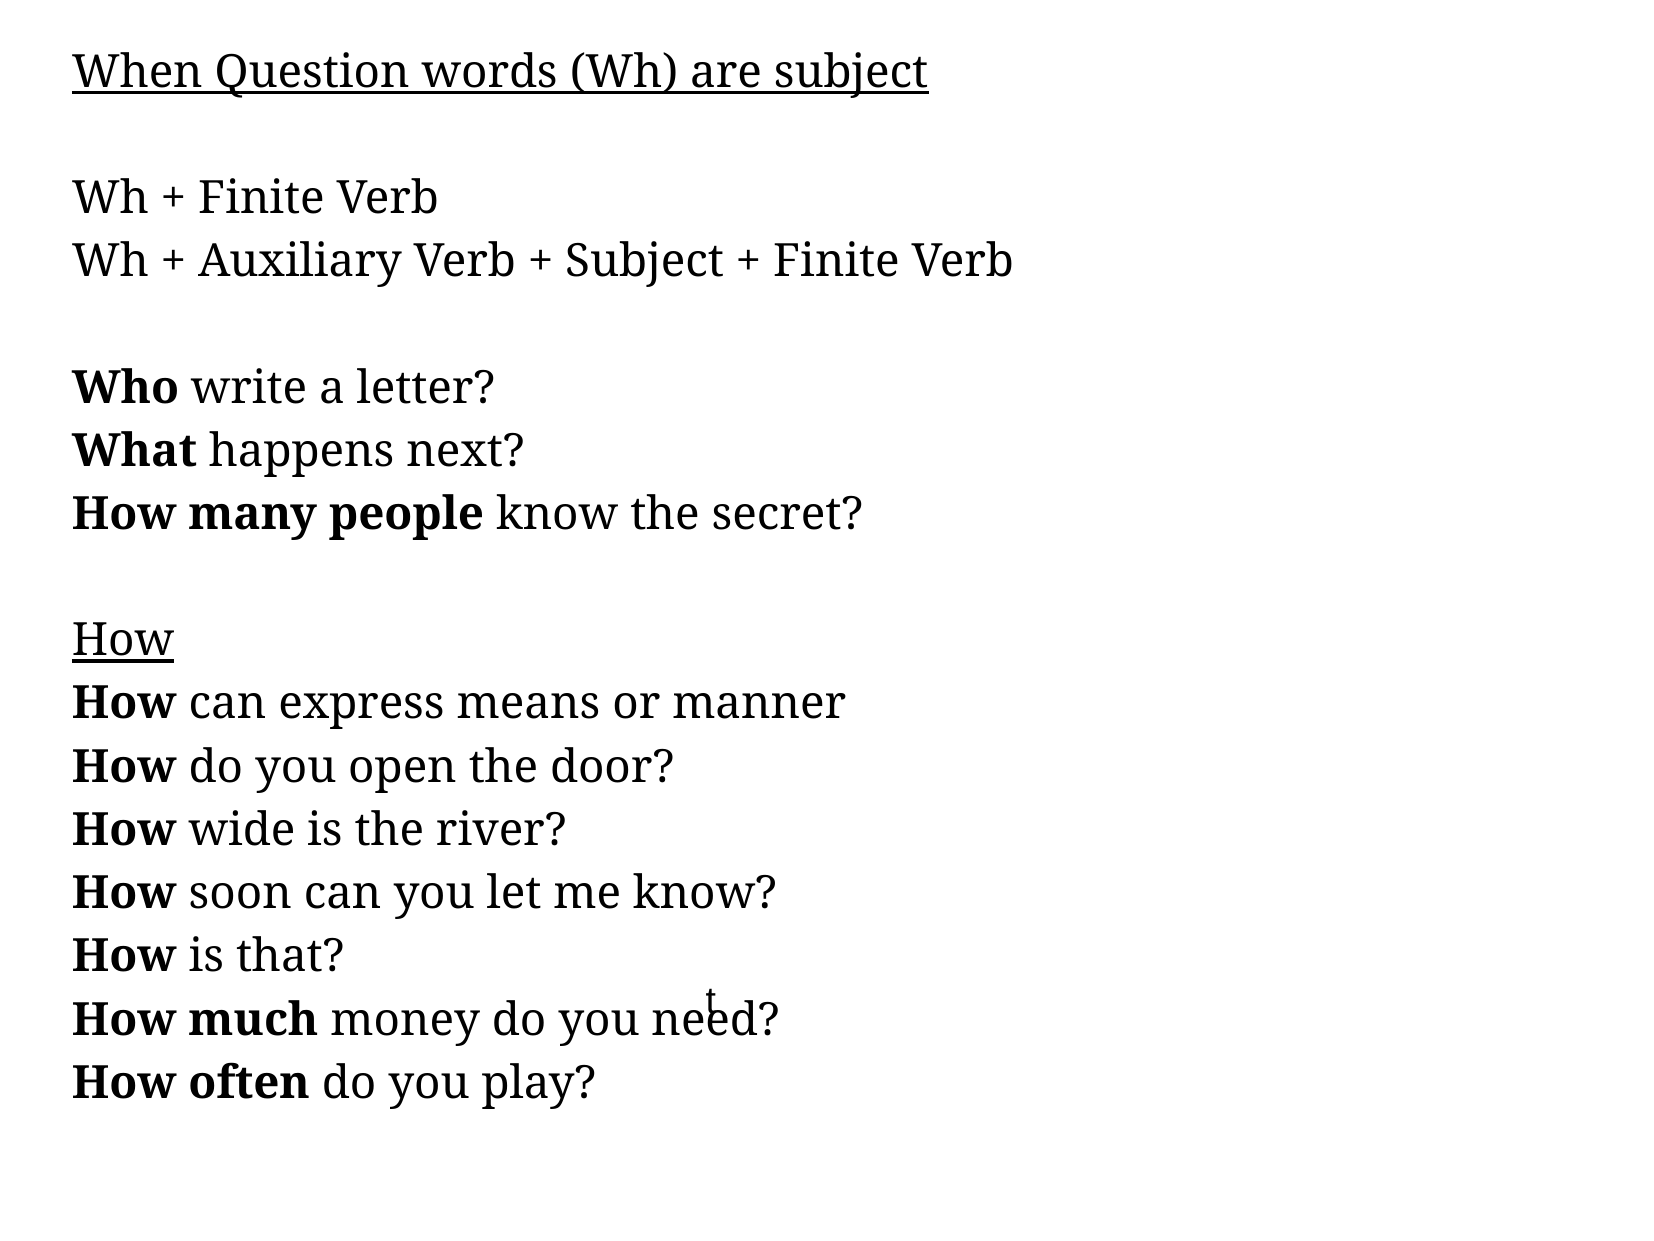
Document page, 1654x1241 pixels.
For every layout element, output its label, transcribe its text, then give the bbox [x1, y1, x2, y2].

text_box t [690, 972, 731, 1029]
text_box When Question words (Wh) are subject Wh + Finite Verb Wh + Auxiliary Verb + Subject + Finite Verb Who write a letter? What happens next? How many people know the secret? How How can express means or manner How do you open the door? How wide is the river? How soon can you let me know? How is that? How much money do you need? How often do you play? [71, 31, 1560, 1140]
